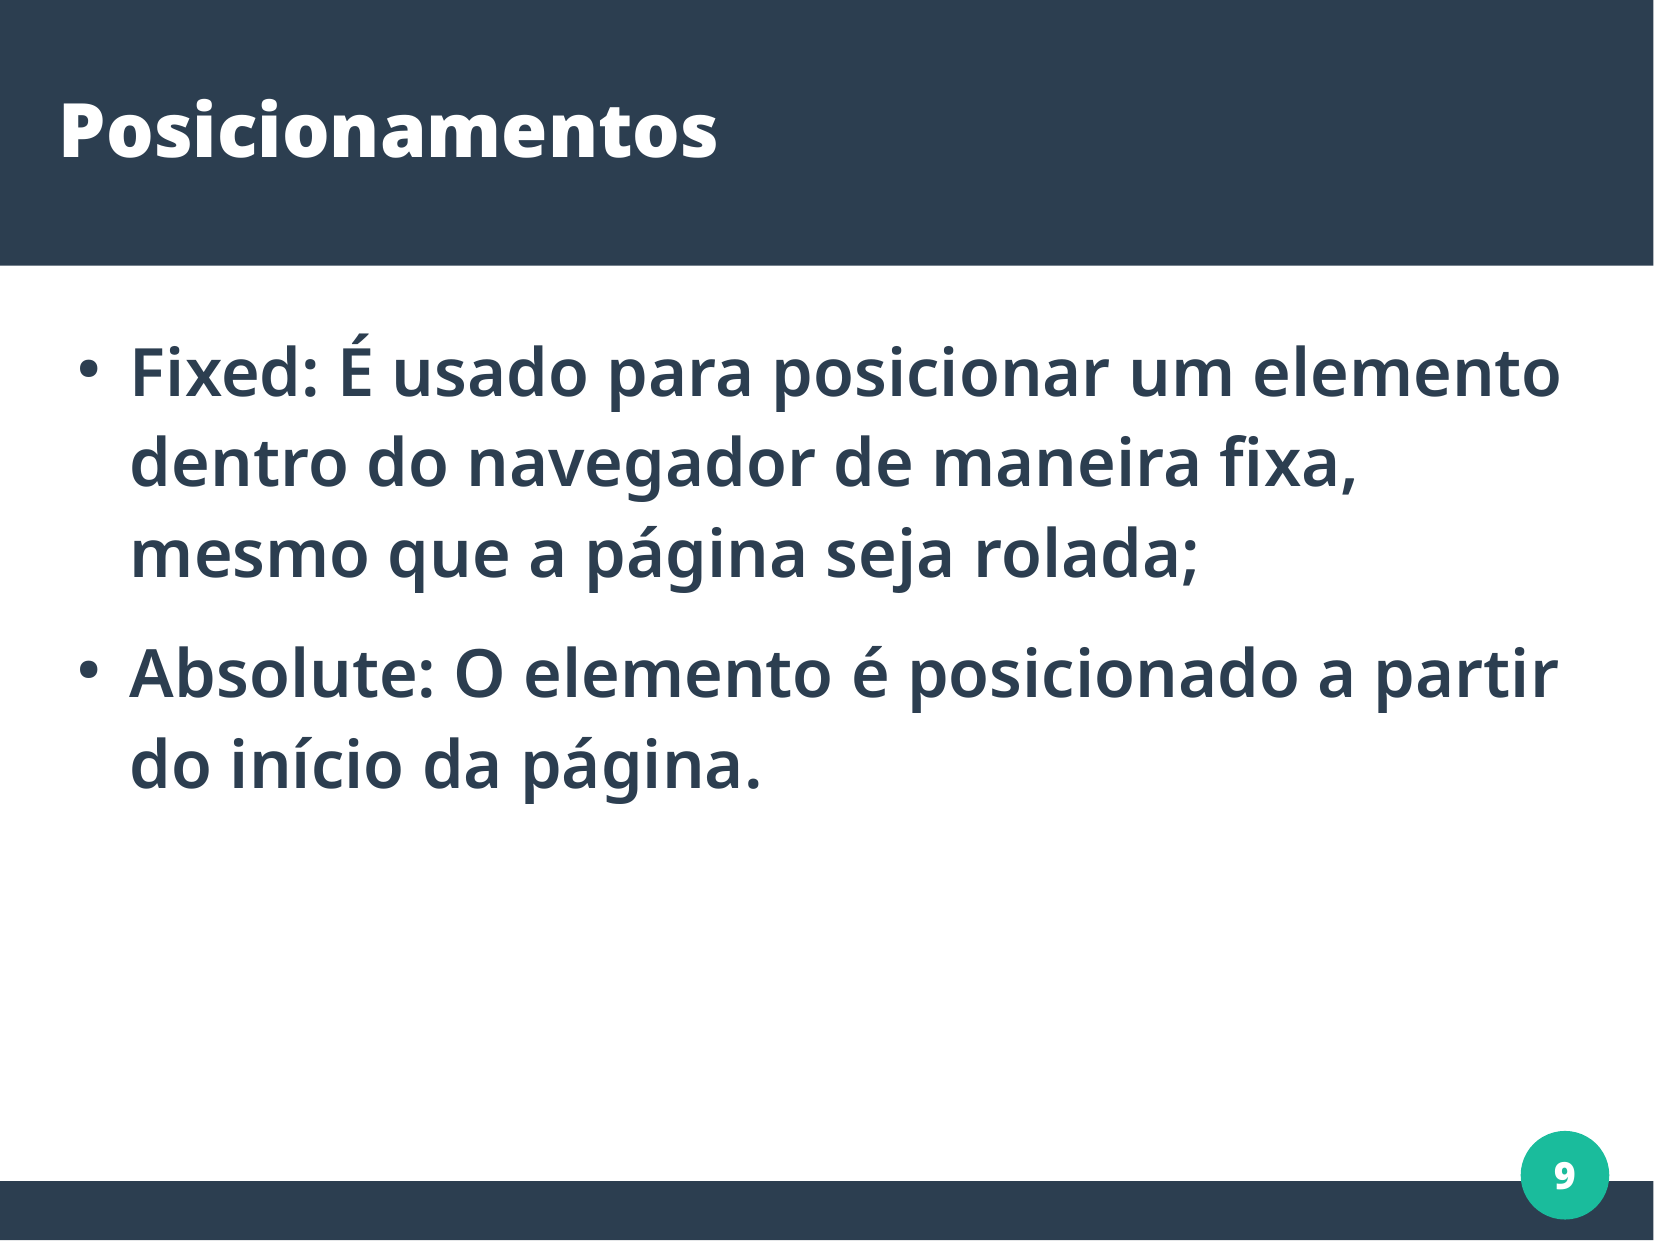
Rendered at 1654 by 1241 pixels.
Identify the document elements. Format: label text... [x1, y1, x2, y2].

title Posicionamentos [59, 49, 1595, 207]
list Fixed: É usado para posicionar um elemento dentro do navegador de maneira fixa, mesmo que a página seja rolada; Absolute: O elemento é posicionado a partir do início da página. [59, 324, 1595, 1152]
